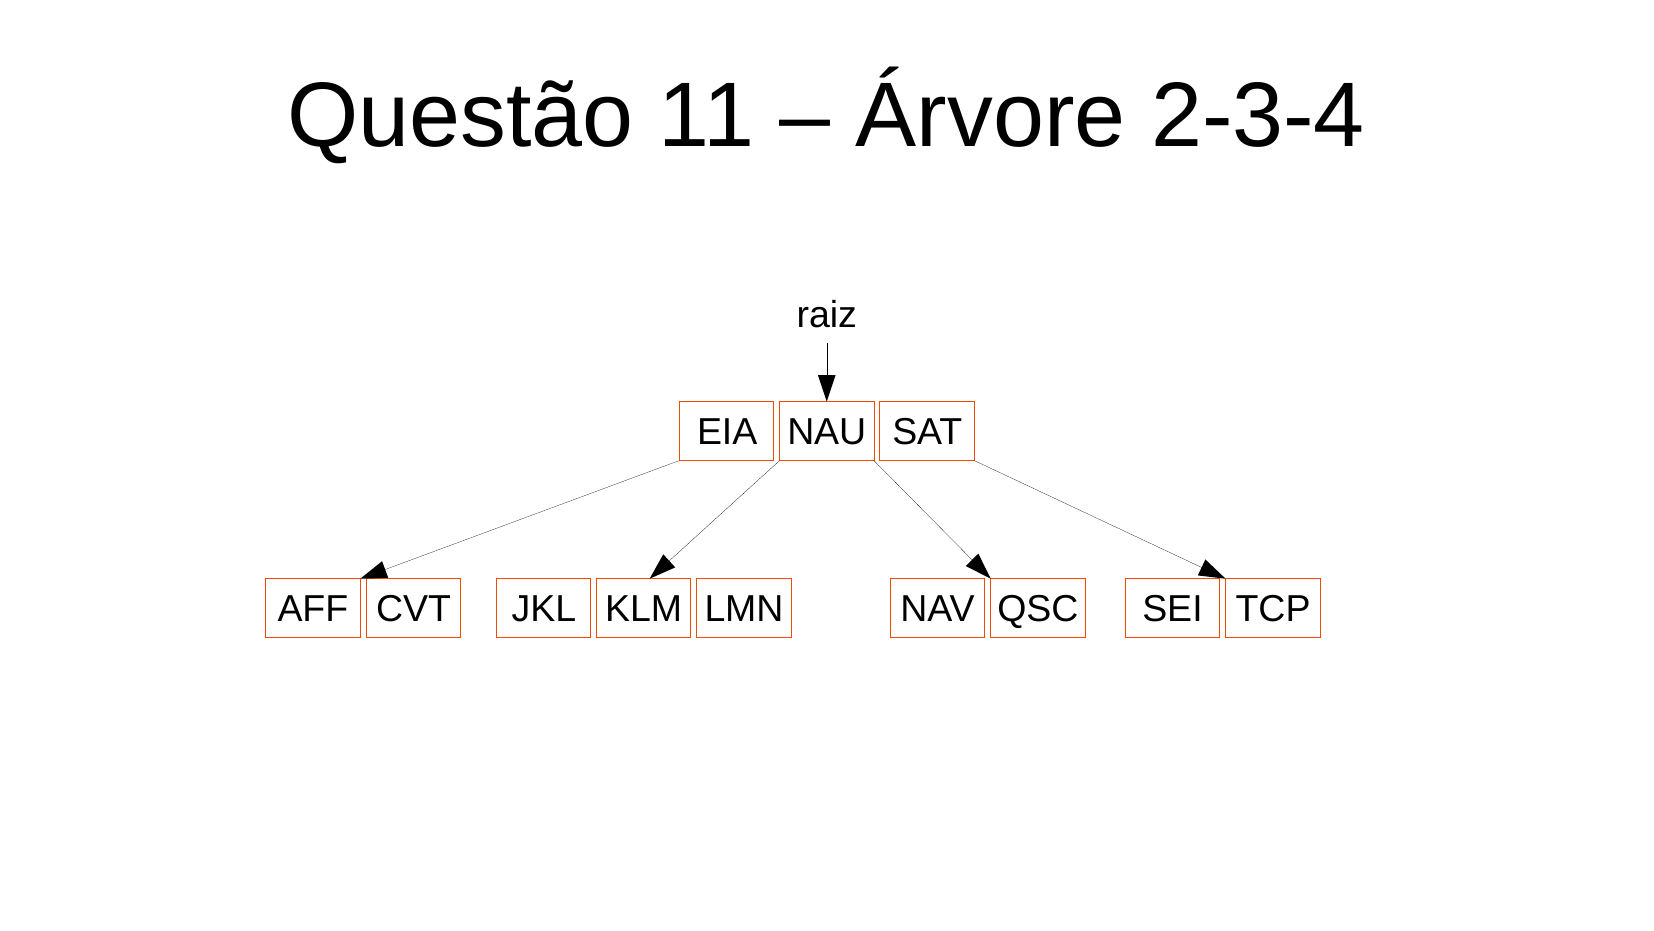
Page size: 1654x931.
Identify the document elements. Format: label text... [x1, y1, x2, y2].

text_box AFF [265, 578, 361, 638]
text_box TCP [1225, 578, 1321, 638]
text_box SAT [879, 401, 975, 461]
text_box JKL [496, 578, 591, 638]
title Questão 11 – Árvore 2-3-4 [82, 37, 1571, 193]
text_box QSC [990, 578, 1086, 638]
text_box raiz [781, 285, 872, 343]
text_box KLM [596, 578, 691, 638]
text_box NAU [779, 401, 875, 461]
text_box SEI [1125, 578, 1220, 638]
text_box EIA [679, 401, 774, 461]
text_box NAV [890, 578, 985, 638]
text_box CVT [366, 578, 461, 638]
text_box LMN [696, 578, 792, 638]
